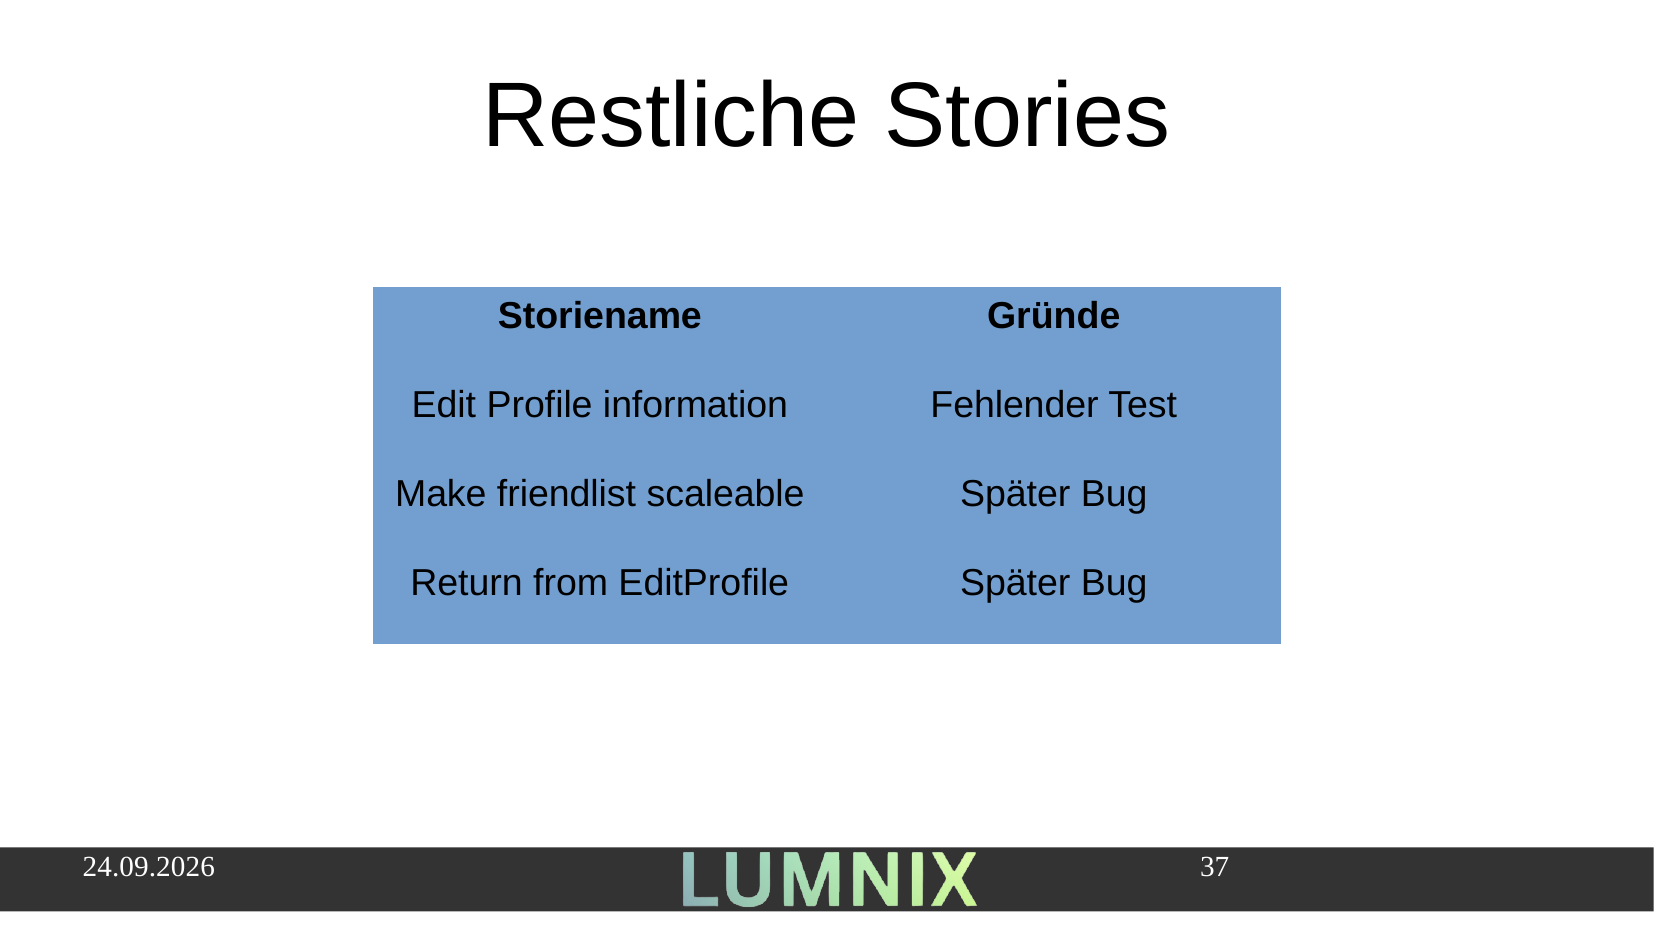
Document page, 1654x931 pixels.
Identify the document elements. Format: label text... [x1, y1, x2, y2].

text_box 23.05.2023 [82, 847, 468, 912]
table_cell Return from EditProfile [373, 554, 827, 644]
text_box [1200, 847, 1586, 912]
table_cell Später Bug [827, 465, 1281, 554]
table_header Storiename [373, 287, 827, 376]
table_cell Make friendlist scaleable [373, 465, 827, 554]
title Restliche Stories [82, 32, 1571, 188]
table_cell Fehlender Test [827, 376, 1281, 465]
table_cell Edit Profile information [373, 376, 827, 465]
table_header Gründe [827, 287, 1281, 376]
table_cell Später Bug [827, 554, 1281, 644]
